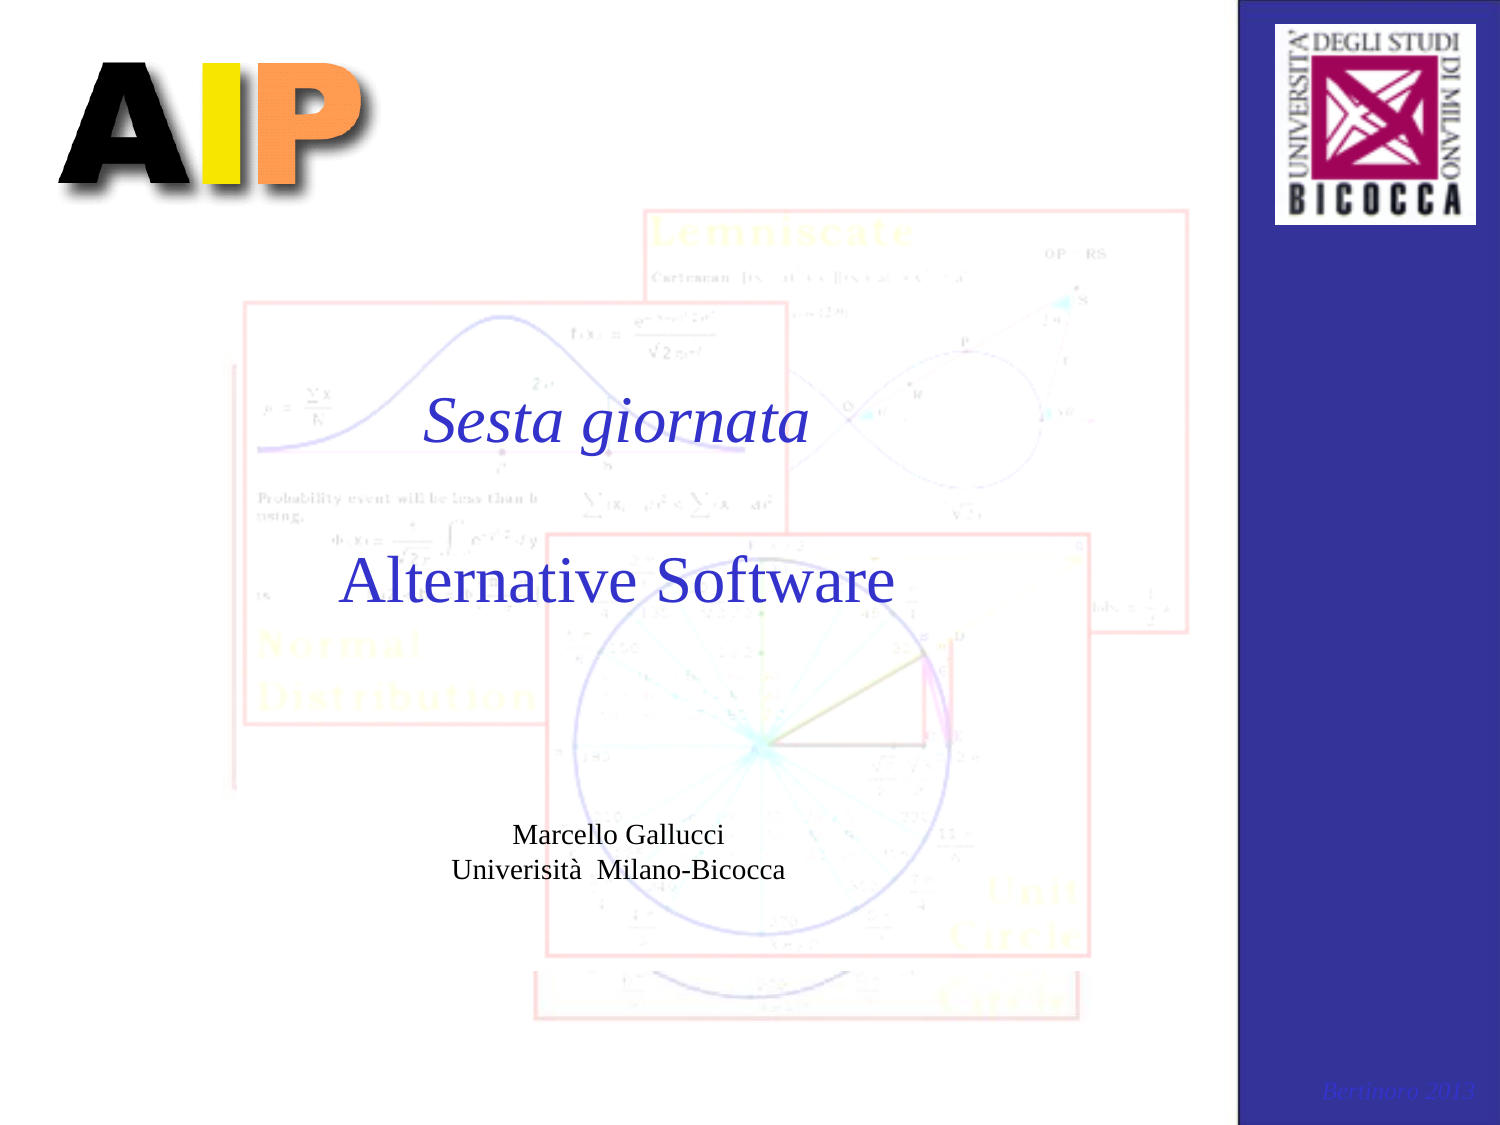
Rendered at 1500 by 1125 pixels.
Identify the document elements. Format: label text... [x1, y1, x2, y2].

text_box Bertinoro 2013 [600, 1066, 1491, 1113]
picture [0, 0, 1500, 1125]
title Sesta giornata Alternative Software [18, 368, 1218, 624]
text_box Marcello Gallucci Univerisità Milano-Bicocca [0, 799, 1238, 900]
